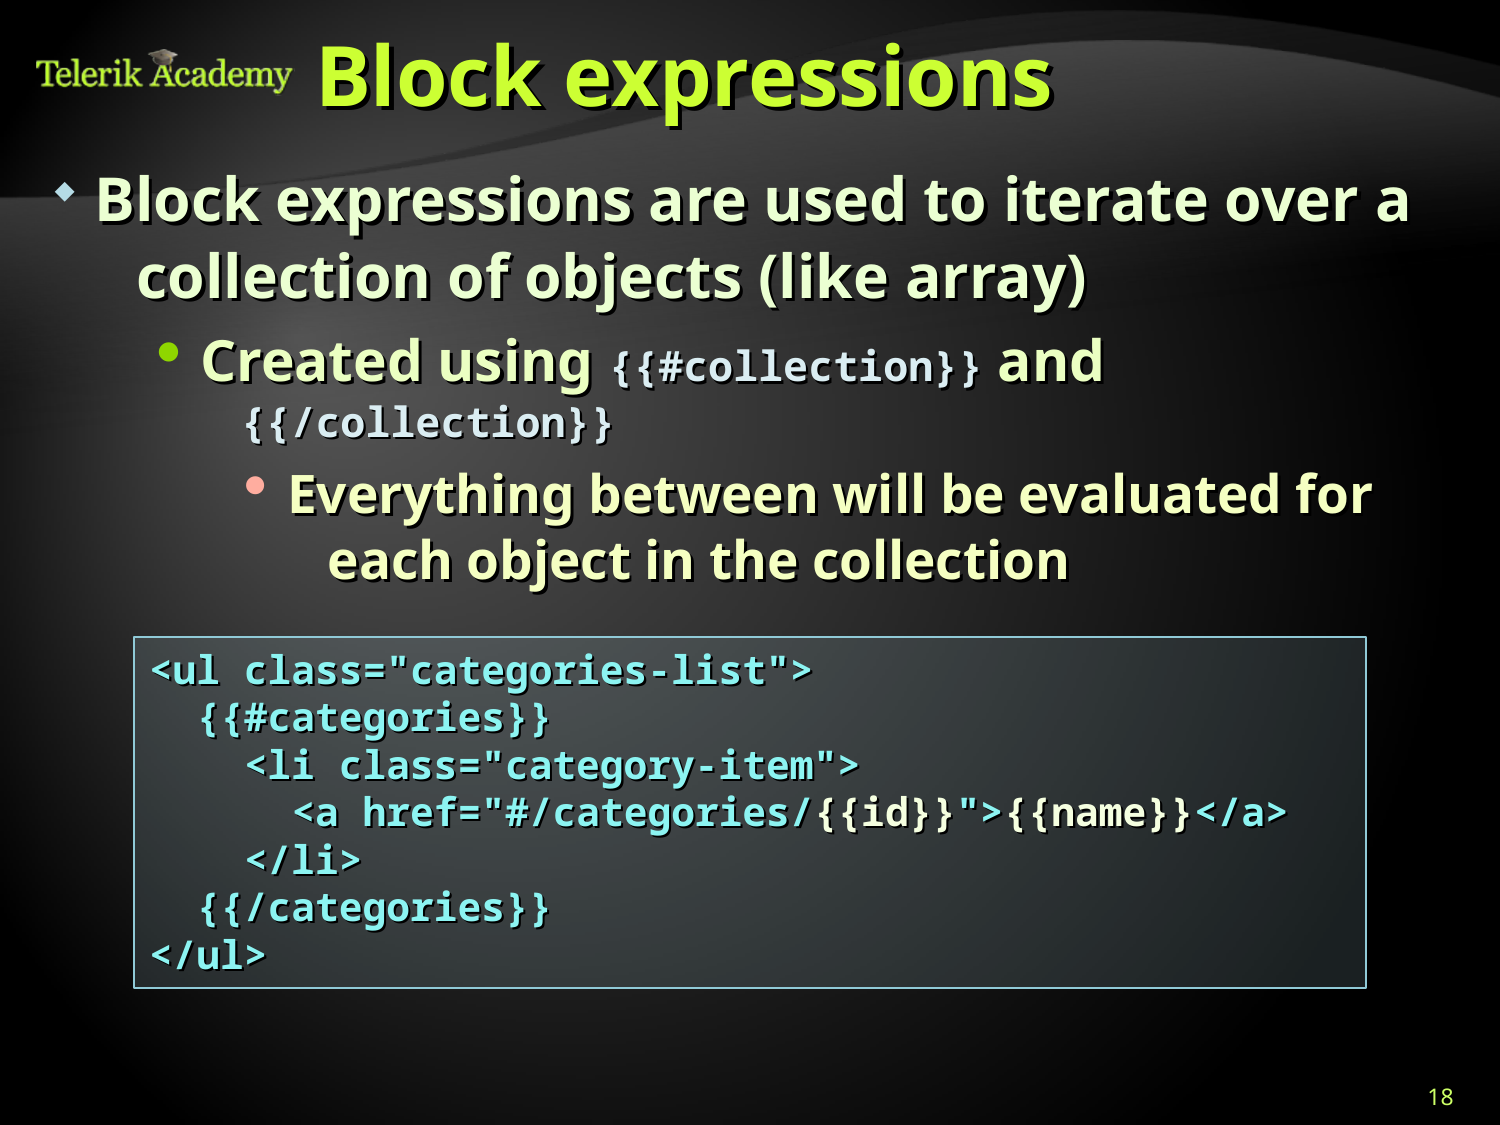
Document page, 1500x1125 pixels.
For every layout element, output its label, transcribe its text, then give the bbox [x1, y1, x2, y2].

title Block expressions [300, 12, 1463, 149]
list Block expressions are used to iterate over a collection of objects (like array) Created using {{#collection}} and {{/collection}} Everything between will be evaluated for each object in the collection [37, 149, 1463, 599]
text_box <ul class="categories-list"> {{#categories}} <li class="category-item"> <a href="#/categories/{{id}}">{{name}}</a> </li> {{/categories}} </ul> [133, 637, 1367, 989]
text_box 18 [1412, 1074, 1488, 1113]
